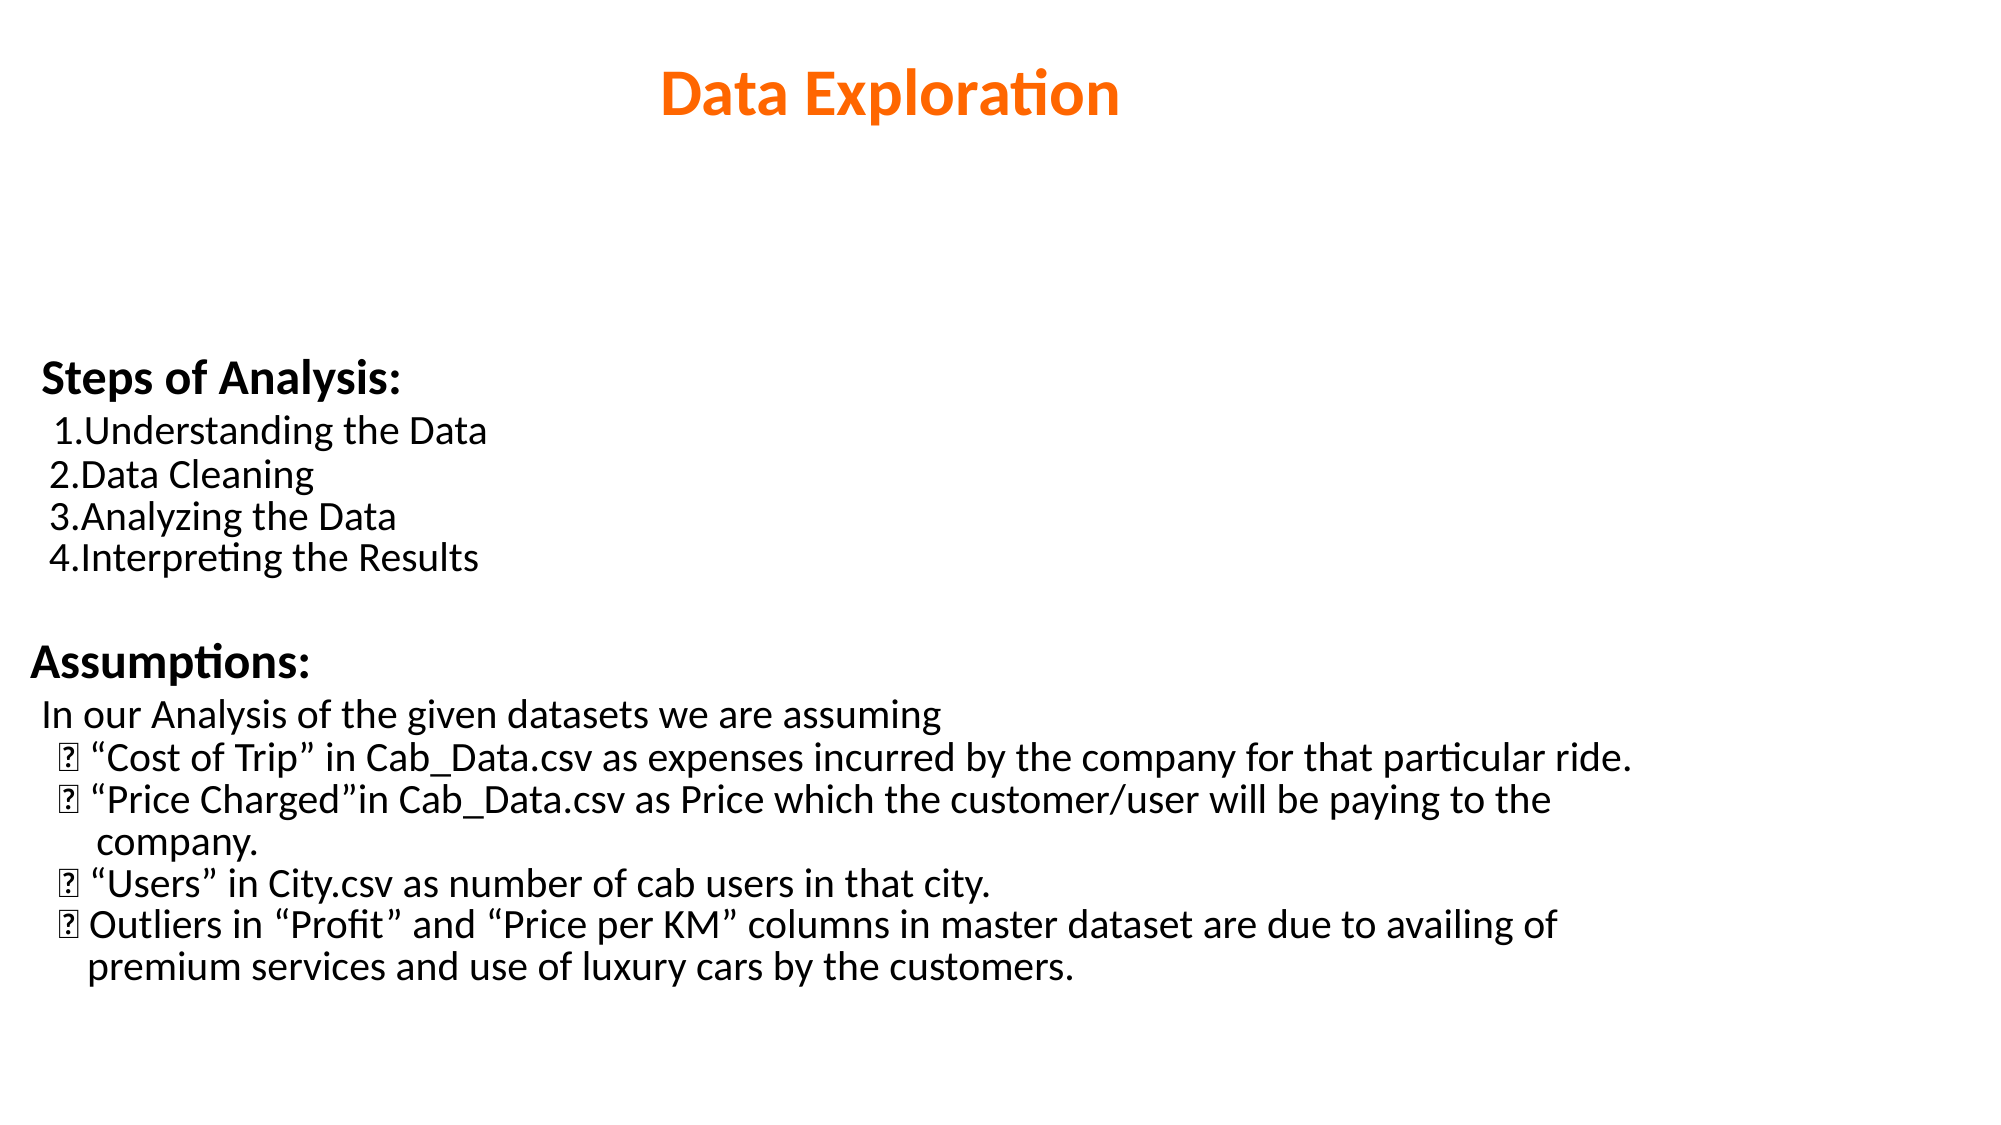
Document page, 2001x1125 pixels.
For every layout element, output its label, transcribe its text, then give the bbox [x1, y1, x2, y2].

subtitle Steps of Analysis: 1.Understanding the Data 2.Data Cleaning 3.Analyzing the Data 4.Interpreting the Results Assumptions: In our Analysis of the given datasets we are assuming  “Cost of Trip” in Cab_Data.csv as expenses incurred by the company for that particular ride.  “Price Charged”in Cab_Data.csv as Price which the customer/user will be paying to the company.  “Users” in City.csv as number of cab users in that city.  Outliers in “Profit” and “Price per KM” columns in master dataset are due to availing of premium services and use of luxury cars by the customers. [30, 194, 2000, 1125]
title Data Exploration [600, 29, 1216, 165]
